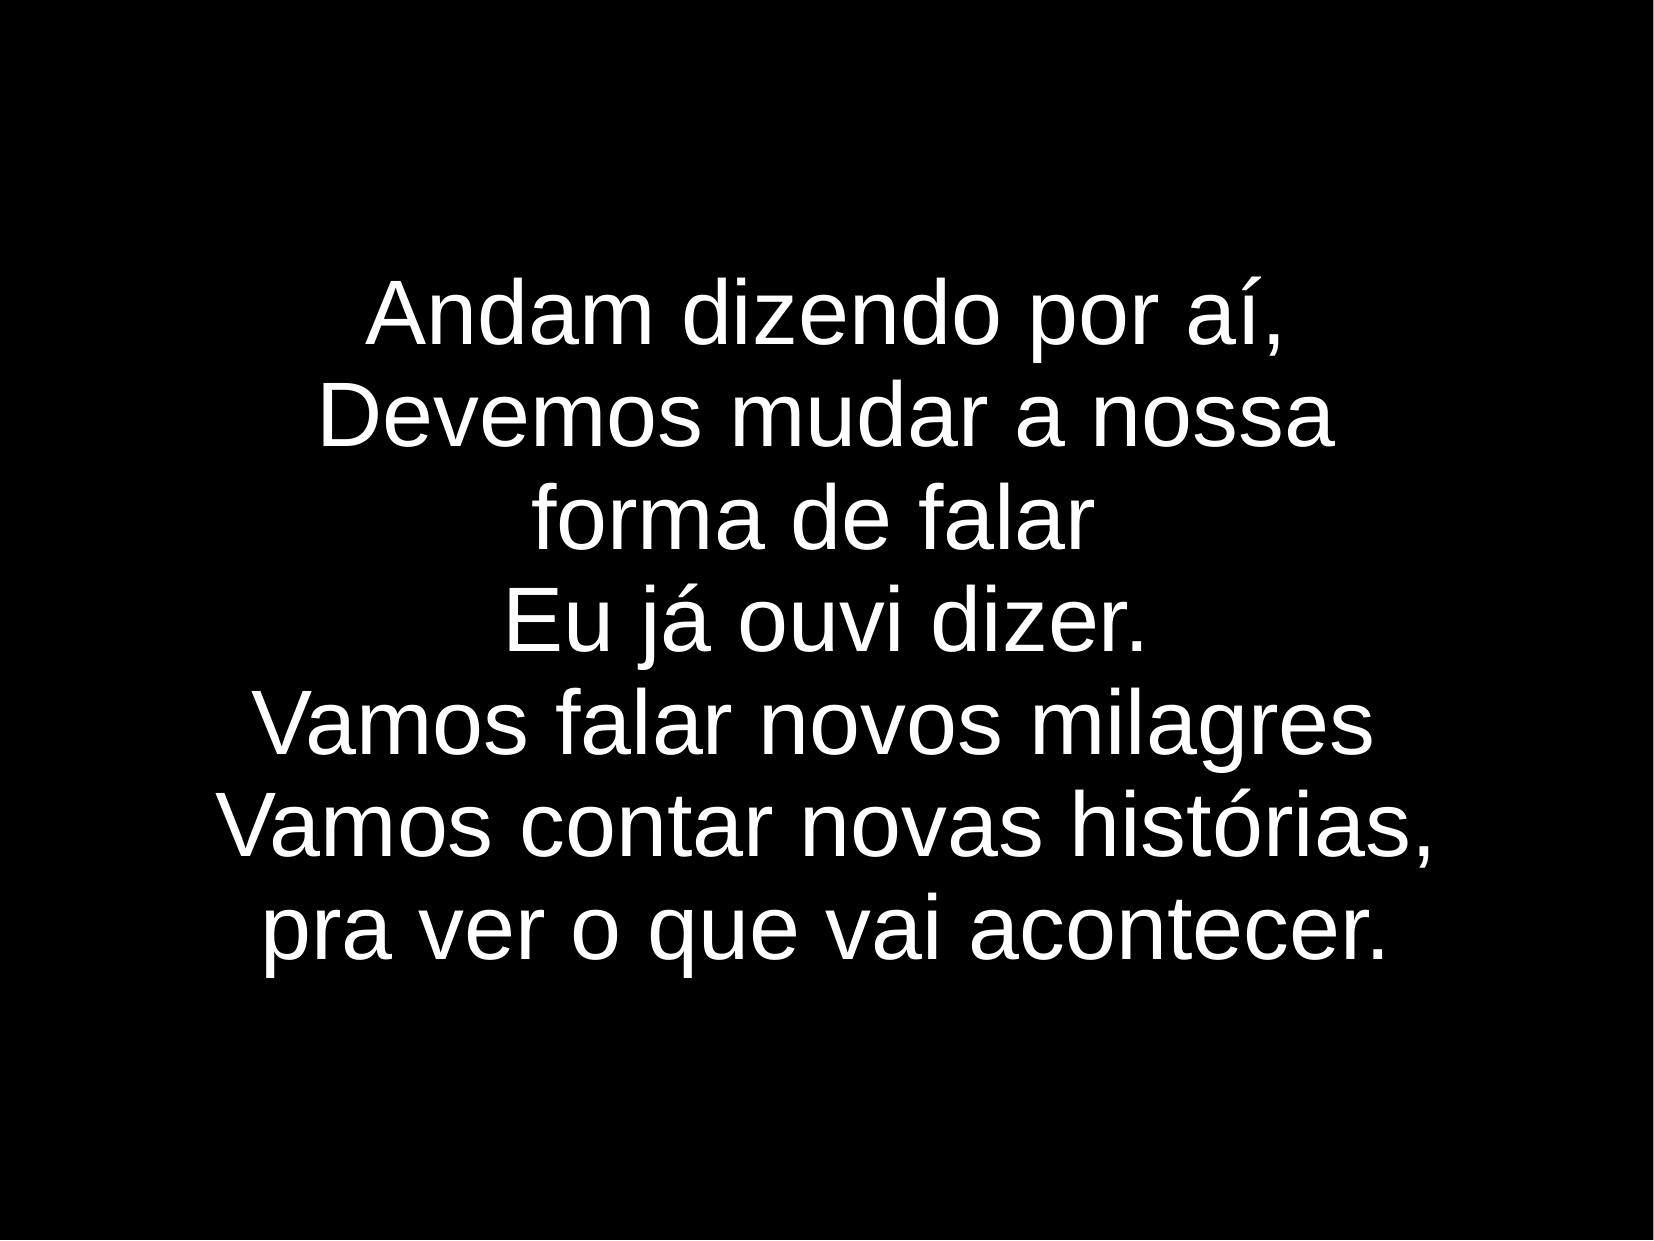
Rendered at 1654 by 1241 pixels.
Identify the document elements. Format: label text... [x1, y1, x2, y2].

subtitle Andam dizendo por aí, Devemos mudar a nossa forma de falar Eu já ouvi dizer. Vamos falar novos milagres Vamos contar novas histórias, pra ver o que vai acontecer. [82, 23, 1571, 1217]
